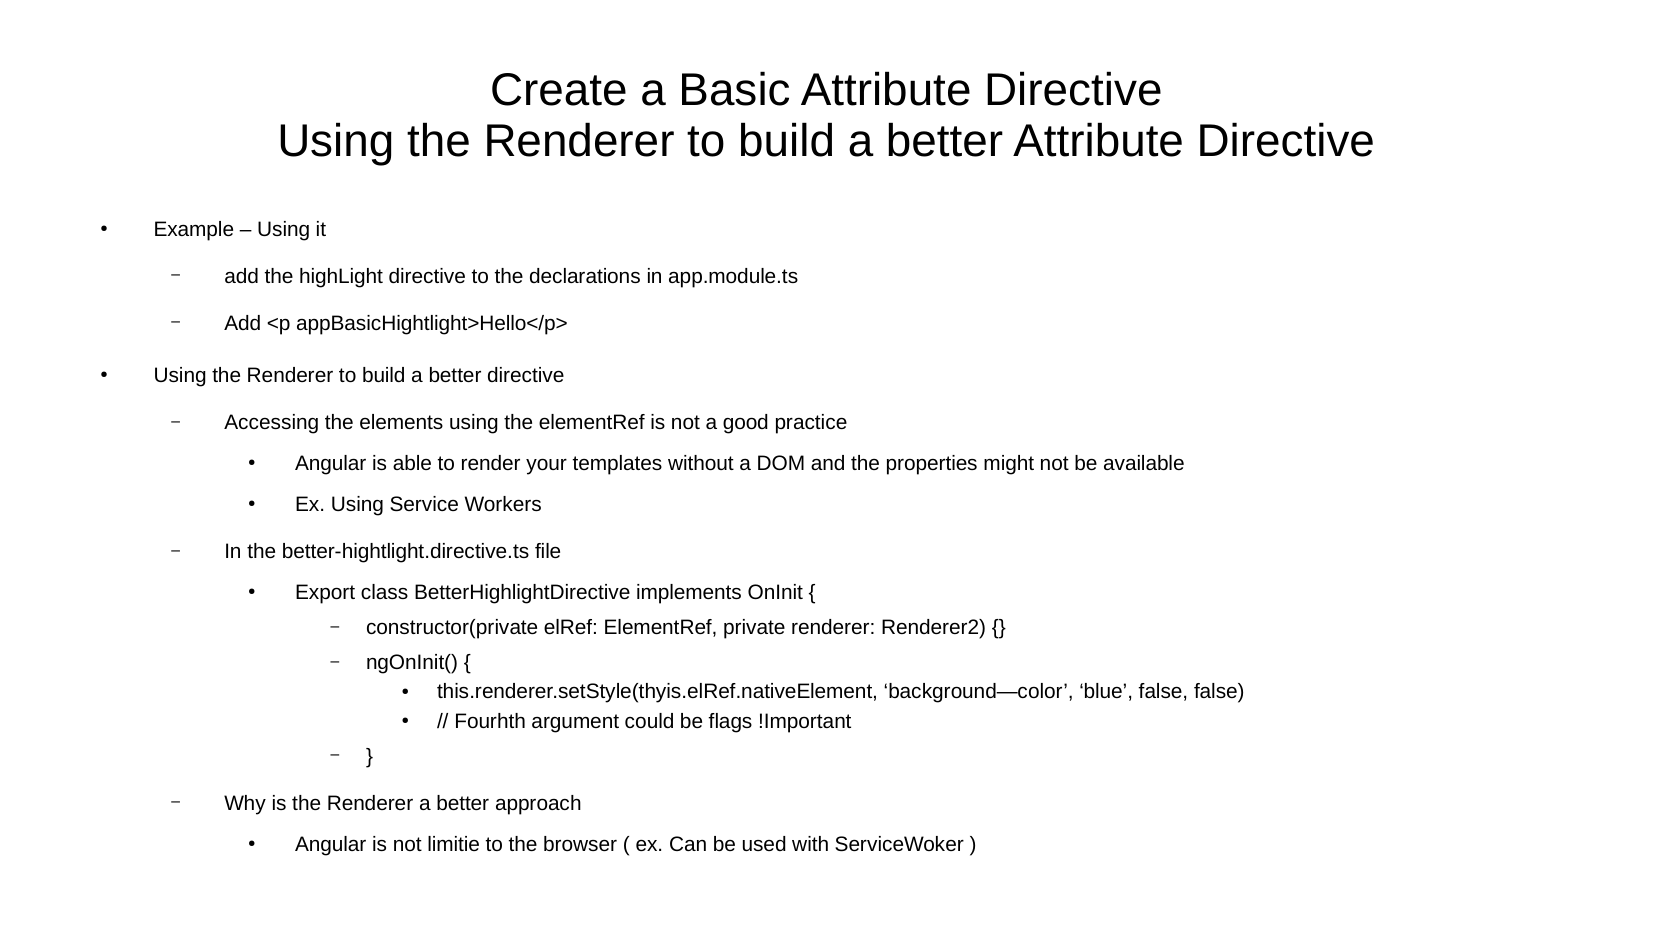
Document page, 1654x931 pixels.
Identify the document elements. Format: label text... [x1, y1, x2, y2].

list Example – Using it add the highLight directive to the declarations in app.module.ts Add <p appBasicHightlight>Hello</p> Using the Renderer to build a better directive Accessing the elements using the elementRef is not a good practice Angular is able to render your templates without a DOM and the properties might not be available Ex. Using Service Workers In the better-hightlight.directive.ts file Export class BetterHighlightDirective implements OnInit { constructor(private elRef: ElementRef, private renderer: Renderer2) {} ngOnInit() { this.renderer.setStyle(thyis.elRef.nativeElement, ‘background—color’, ‘blue’, false, false) // Fourhth argument could be flags !Important } Why is the Renderer a better approach Angular is not limitie to the browser ( ex. Can be used with ServiceWoker ) [82, 217, 1576, 916]
title Create a Basic Attribute Directive Using the Renderer to build a better Attribute Directive [82, 37, 1571, 193]
